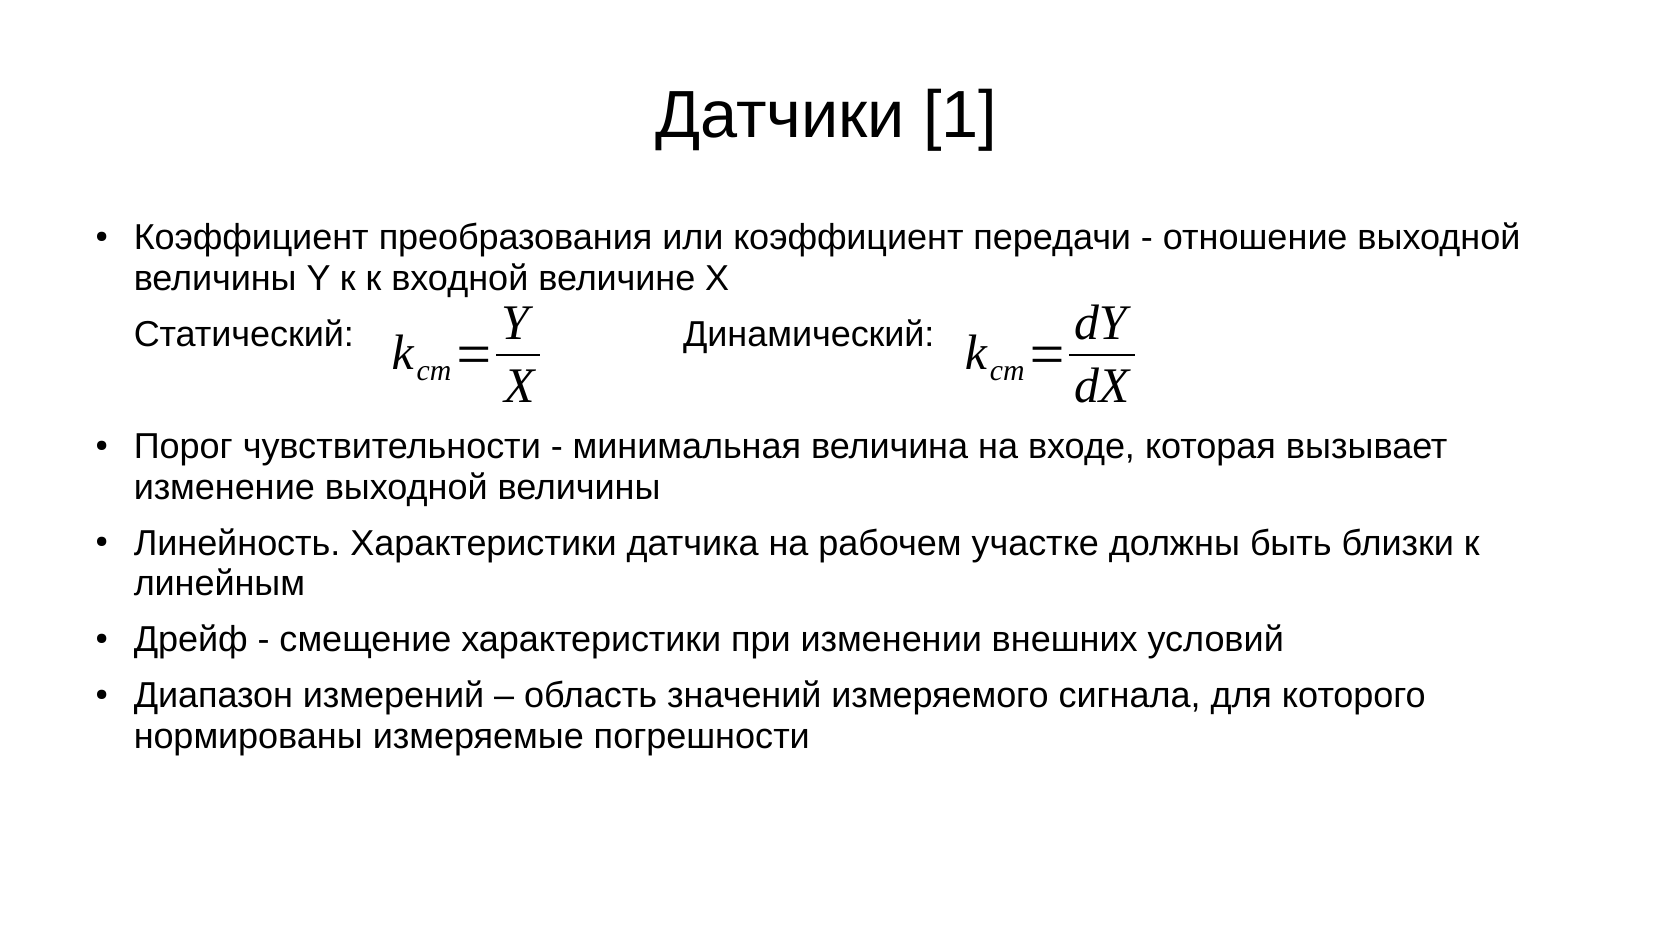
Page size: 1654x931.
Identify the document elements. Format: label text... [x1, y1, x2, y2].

chart [383, 295, 549, 414]
title Датчики [1] [82, 37, 1571, 193]
chart [956, 295, 1145, 414]
list Коэффициент преобразования или коэффициент передачи - отношение выходной величины Y к к входной величине X Статический: Динамический: Порог чувствительности - минимальная величина на входе, которая вызывает изменение выходной величины Линейность. Характеристики датчика на рабочем участке должны быть близки к линейным Дрейф - смещение характеристики при изменении внешних условий Диапазон измерений – область значений измеряемого сигнала, для которого нормированы измеряемые погрешности [82, 217, 1571, 758]
